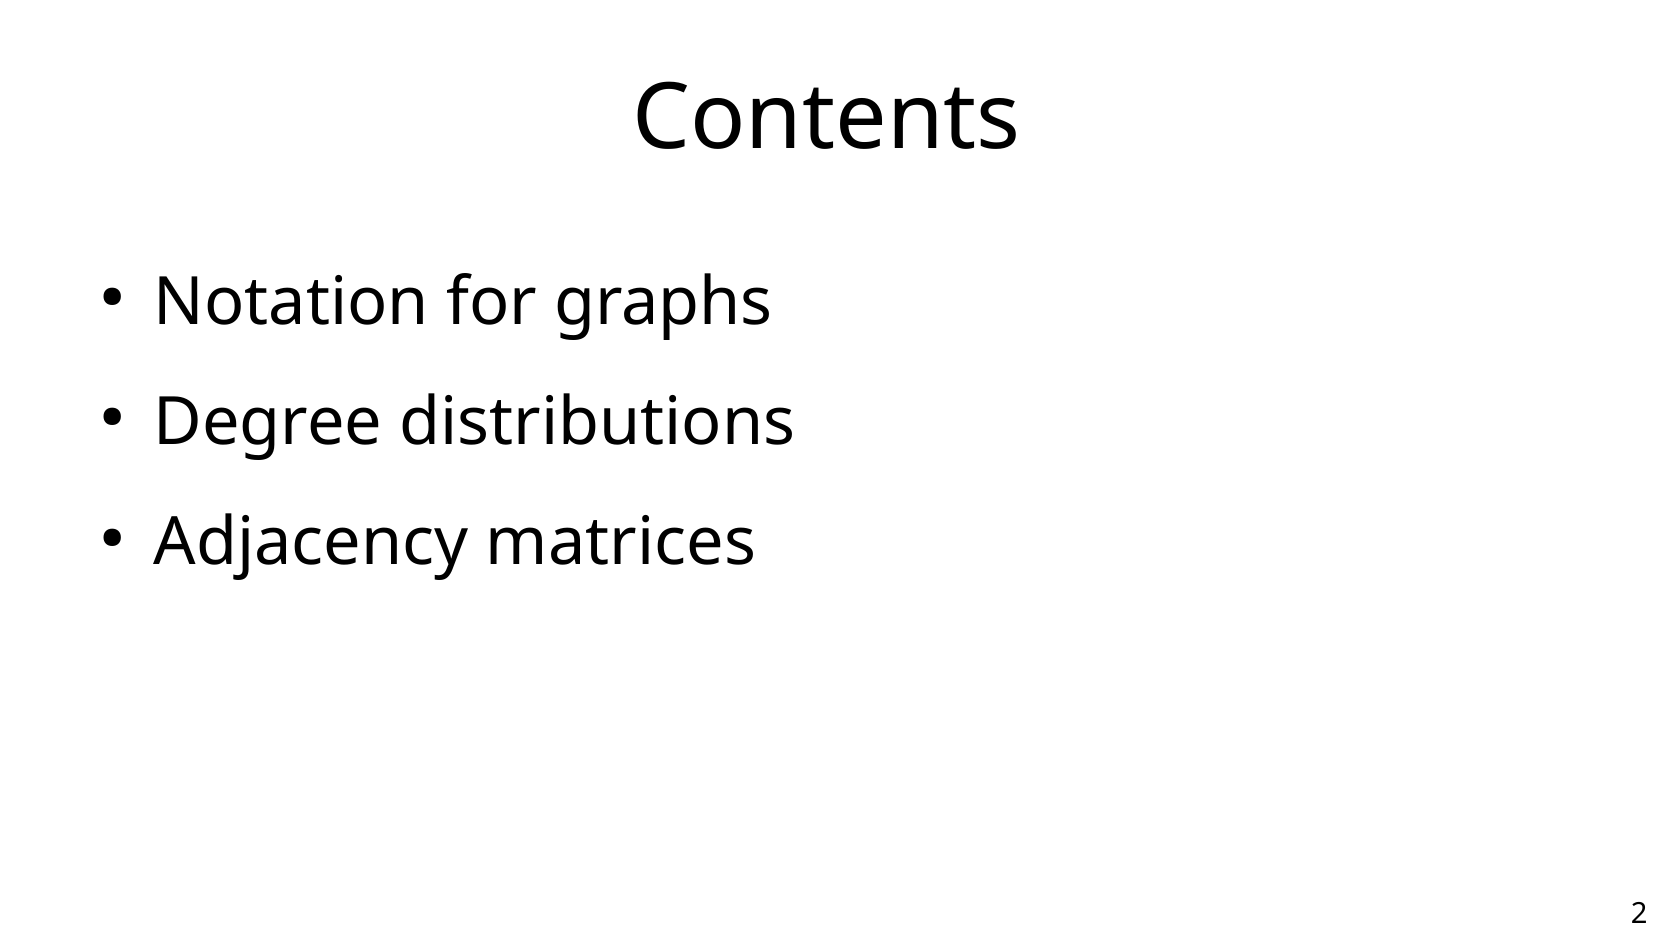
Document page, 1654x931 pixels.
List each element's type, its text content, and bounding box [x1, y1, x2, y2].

title Contents [82, 1, 1571, 226]
list Notation for graphs Degree distributions Adjacency matrices [82, 253, 1571, 793]
